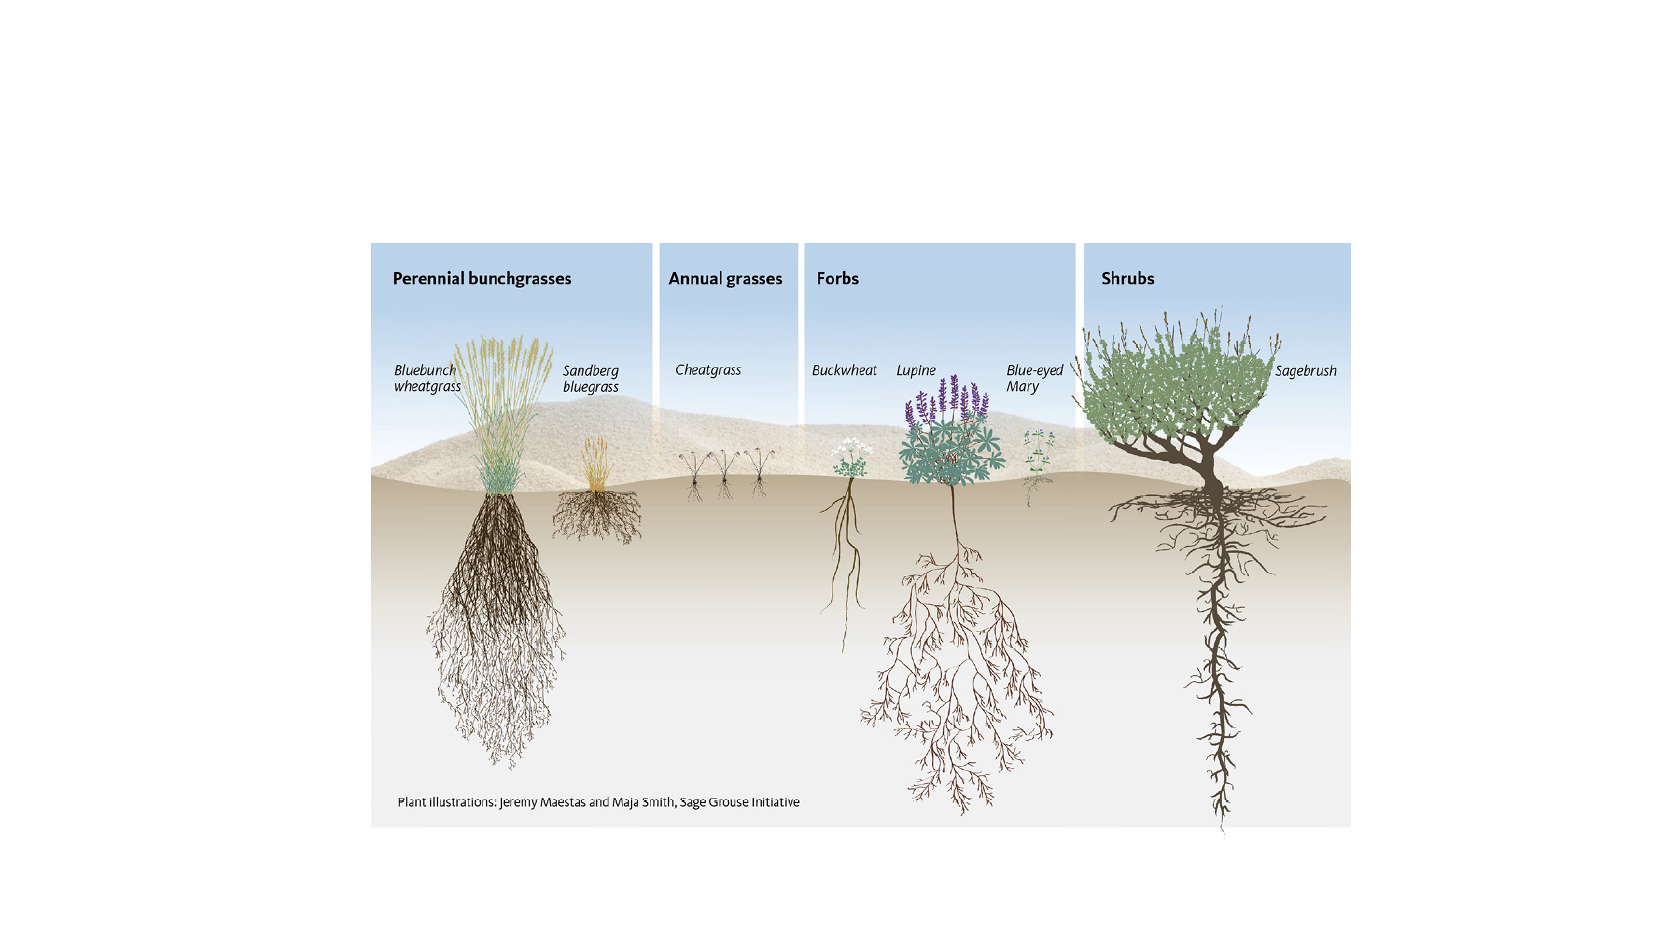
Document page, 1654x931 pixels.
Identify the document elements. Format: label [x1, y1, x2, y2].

picture [371, 243, 1351, 841]
